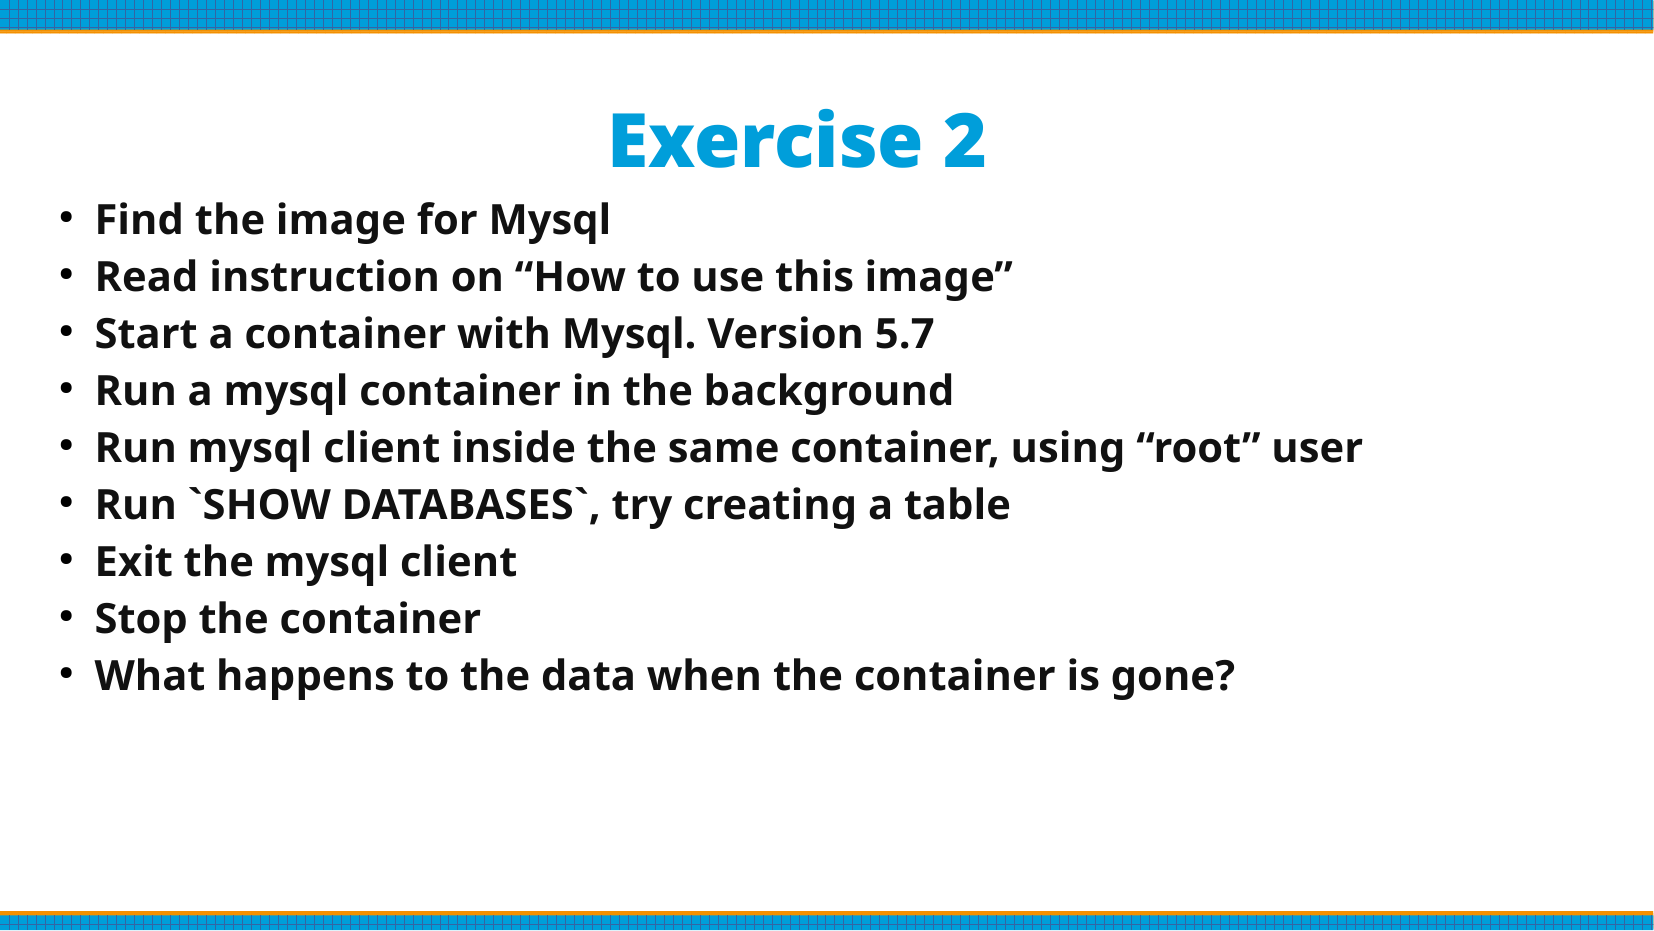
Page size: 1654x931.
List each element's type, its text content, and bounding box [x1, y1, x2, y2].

subtitle Exercise 2 Find the image for Mysql Read instruction on “How to use this image” Start a container with Mysql. Version 5.7 Run a mysql container in the background Run mysql client inside the same container, using “root” user Run `SHOW DATABASES`, try creating a table Exit the mysql client Stop the container What happens to the data when the container is gone? [59, 44, 1536, 798]
